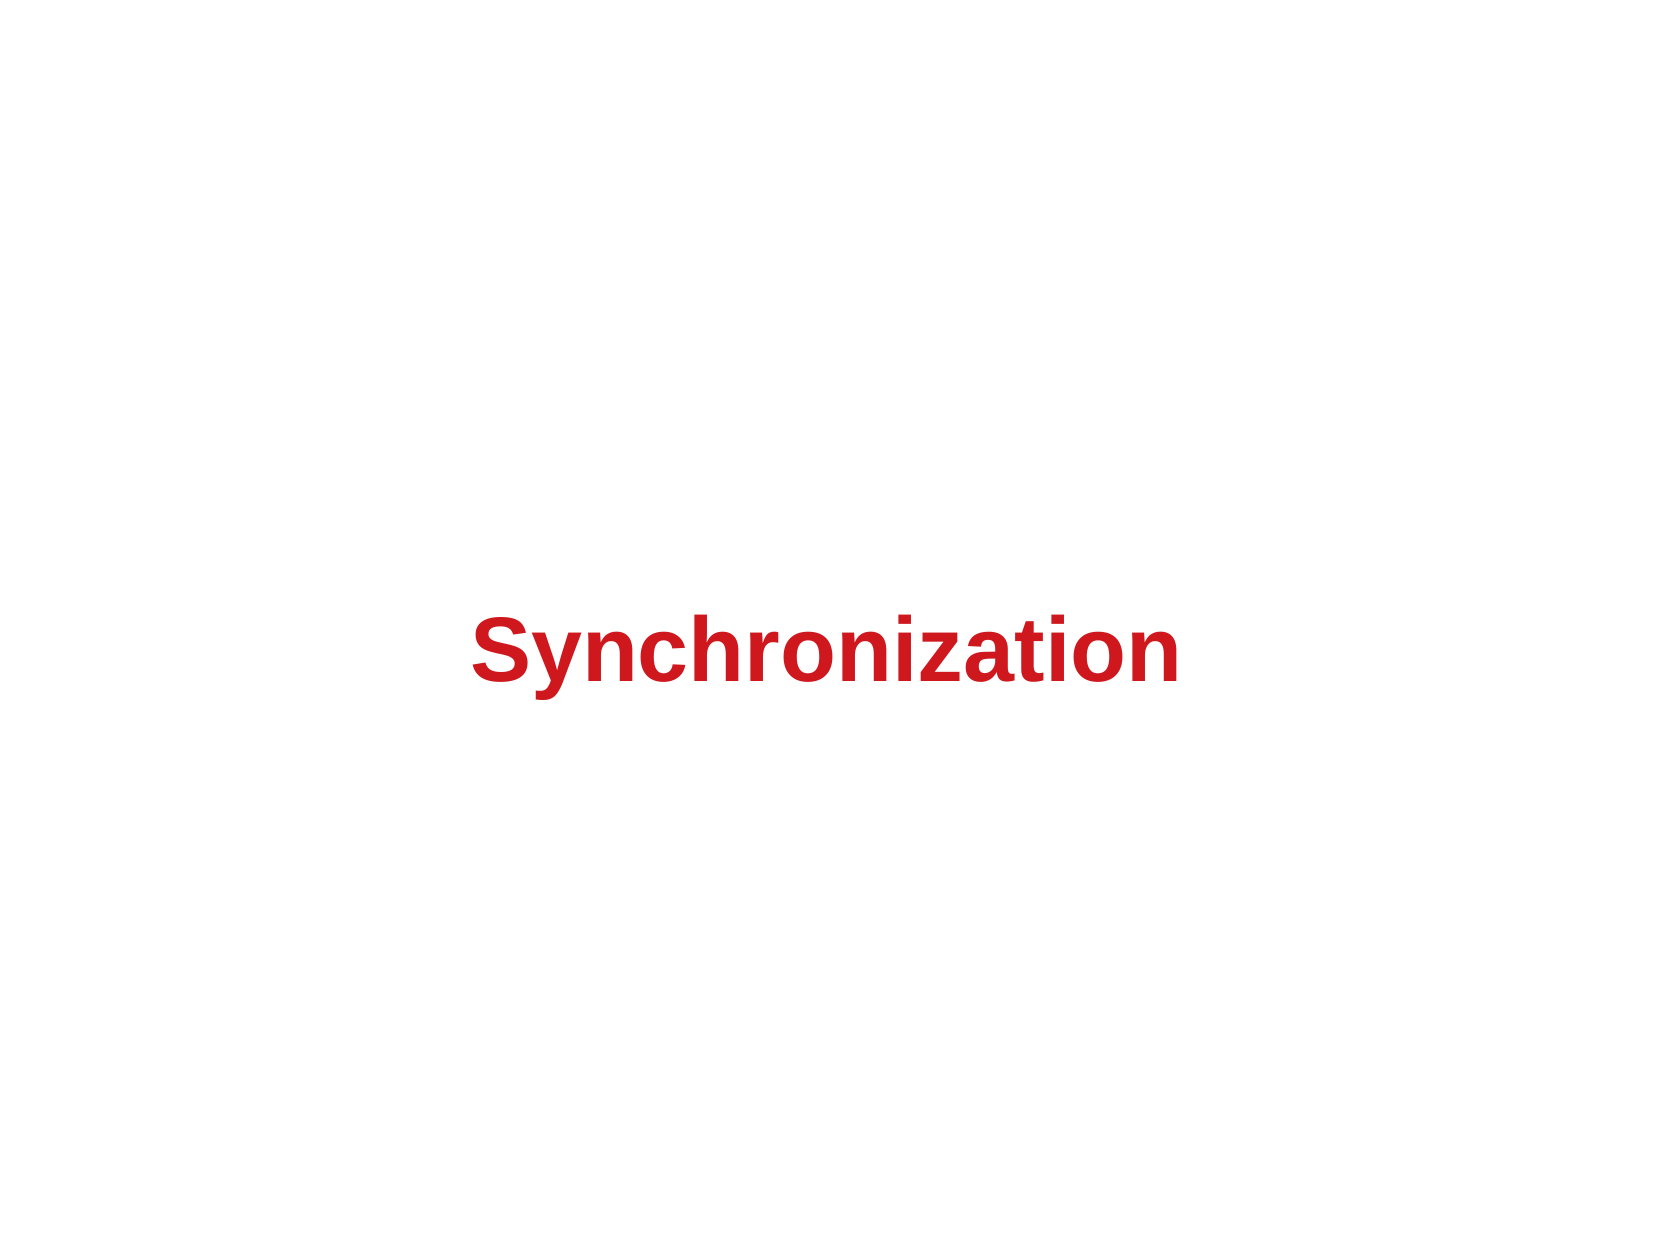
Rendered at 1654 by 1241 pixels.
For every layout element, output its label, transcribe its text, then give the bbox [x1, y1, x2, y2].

subtitle Synchronization [82, 290, 1571, 1010]
